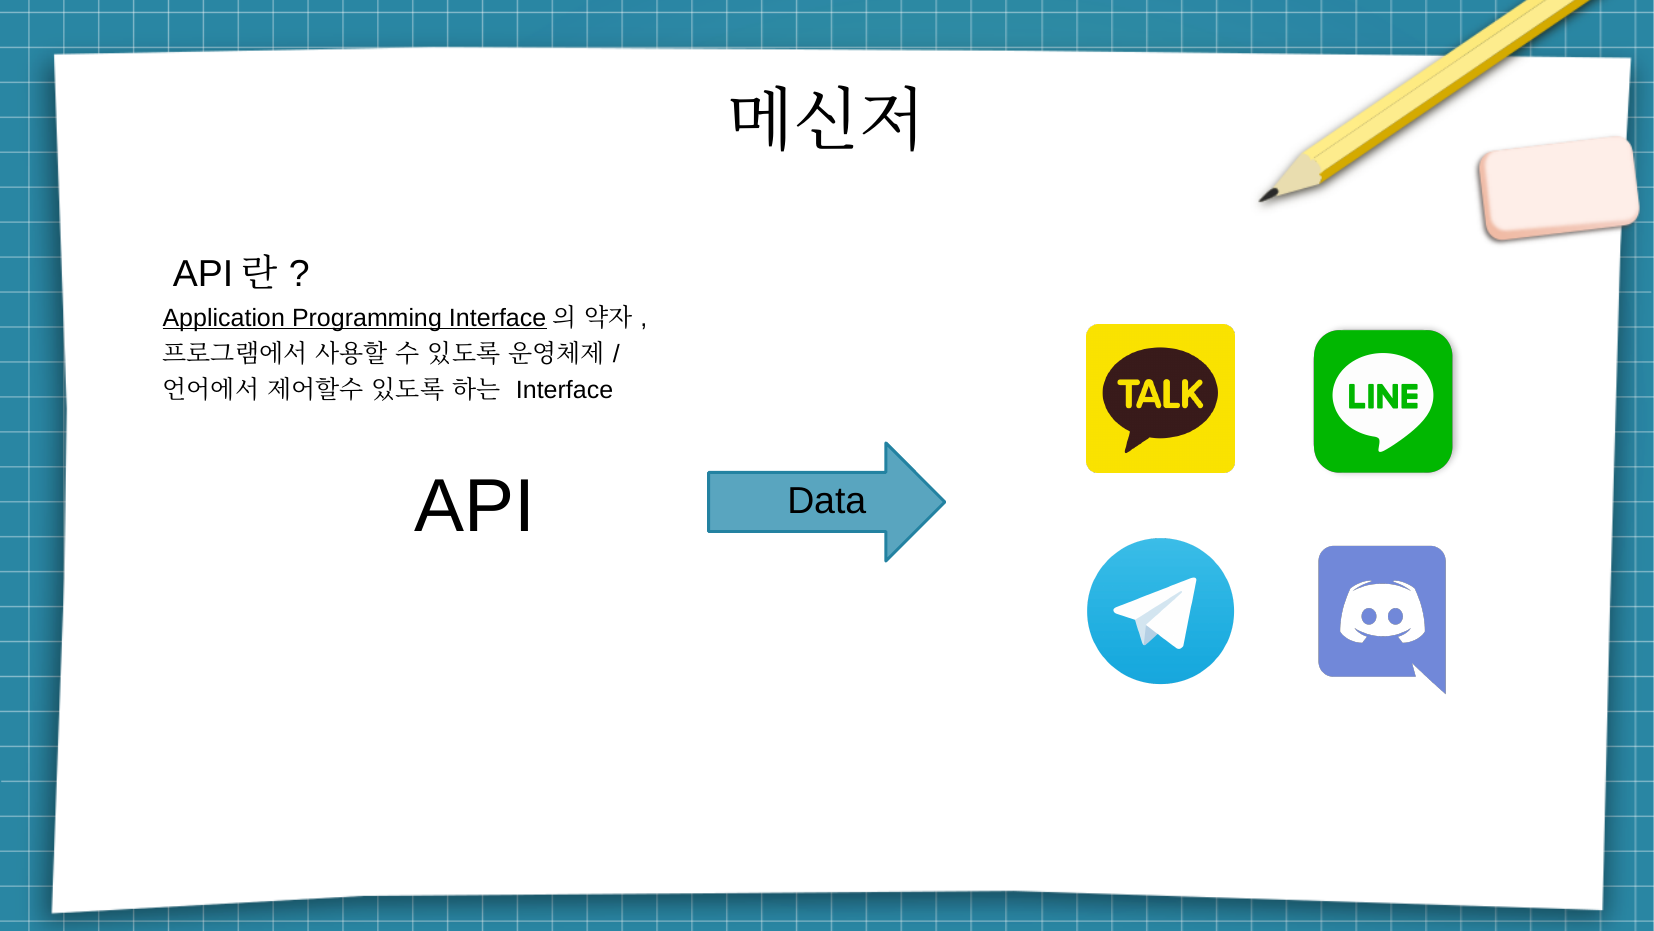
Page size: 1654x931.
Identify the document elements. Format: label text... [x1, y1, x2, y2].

title 메신저 [82, 37, 1571, 193]
picture [0, 0, 1654, 931]
text_box [885, 442, 915, 472]
text_box API란? Application Programming Interface의 약자, 프로그램에서 사용할 수 있도록 운영체제/언어에서 제어할수 있도록 하는 Interface [147, 236, 680, 443]
text_box Data [708, 472, 945, 530]
text_box [708, 530, 917, 562]
text_box API [312, 456, 638, 556]
